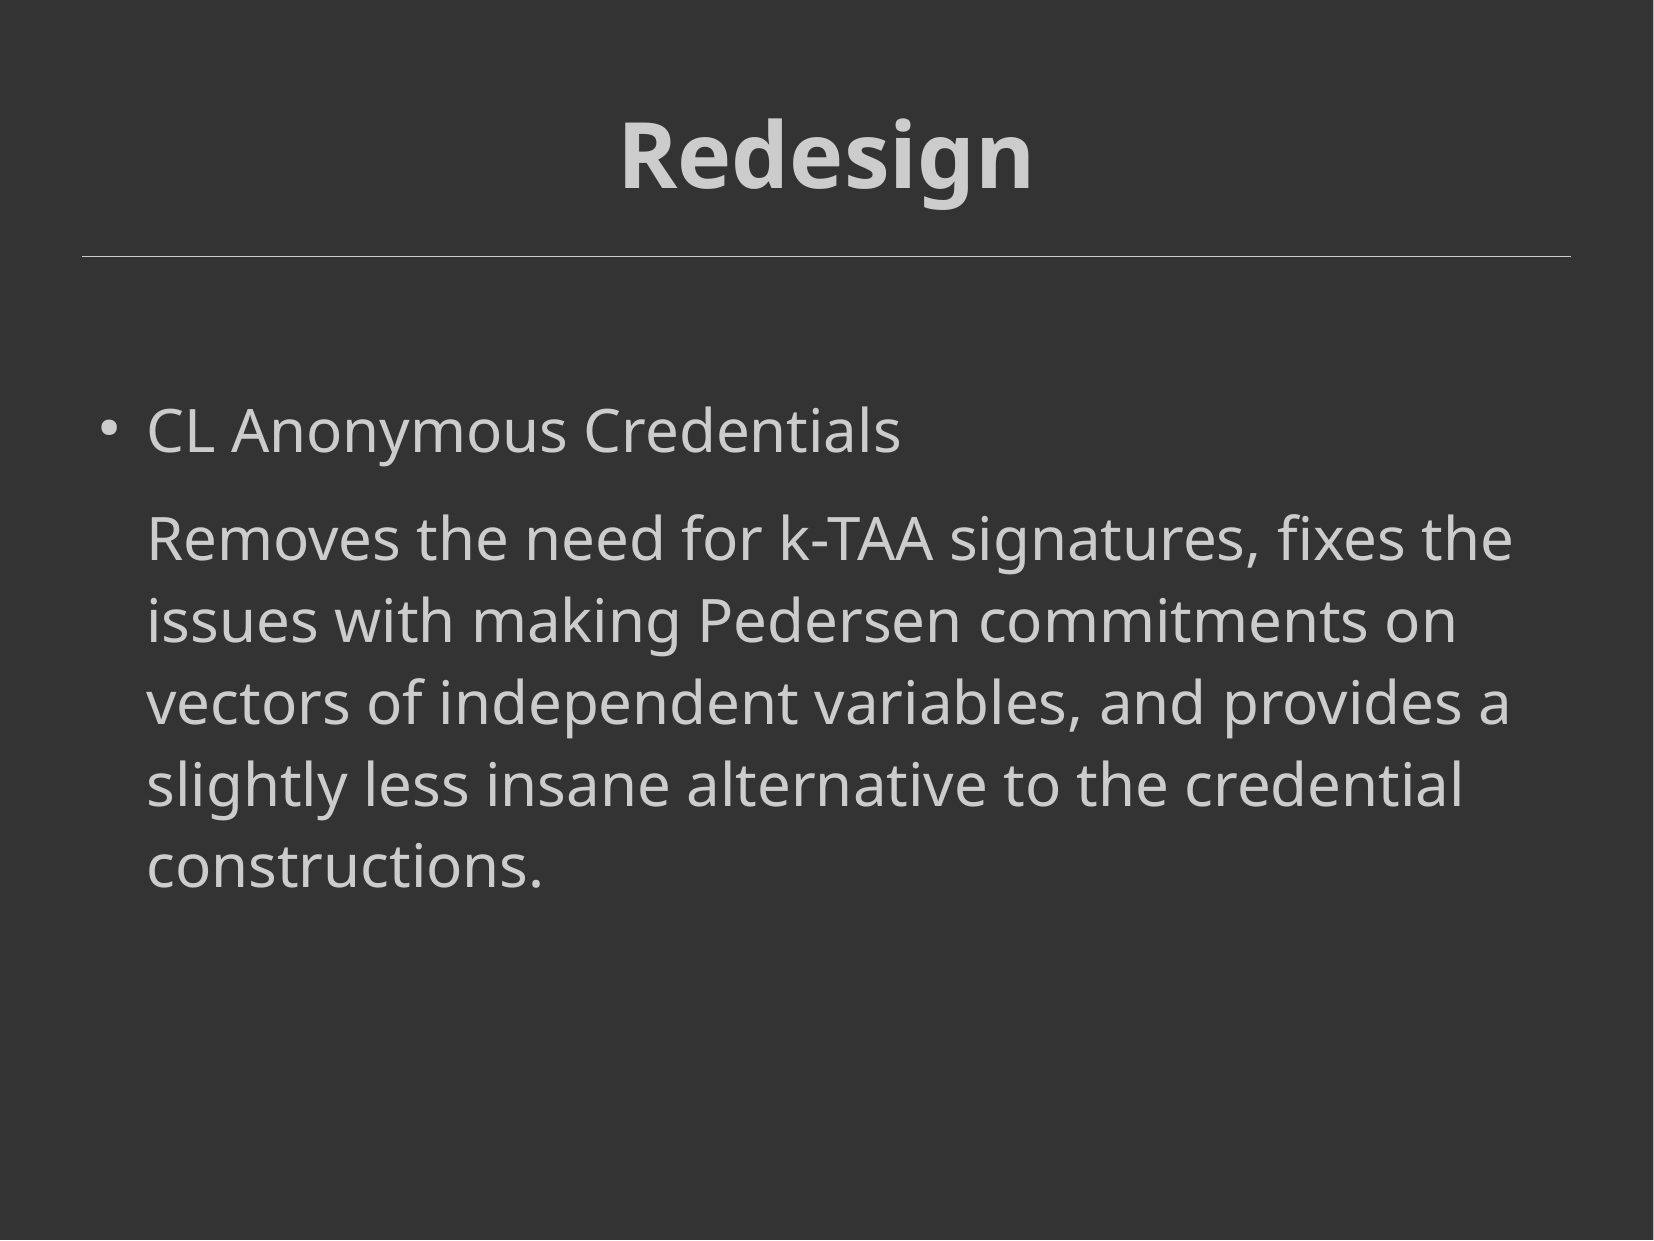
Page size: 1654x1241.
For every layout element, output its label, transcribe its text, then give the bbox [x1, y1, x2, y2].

list CL Anonymous Credentials Removes the need for k-TAA signatures, fixes the issues with making Pedersen commitments on vectors of independent variables, and provides a slightly less insane alternative to the credential constructions. [82, 388, 1571, 912]
title Redesign [82, 49, 1571, 257]
